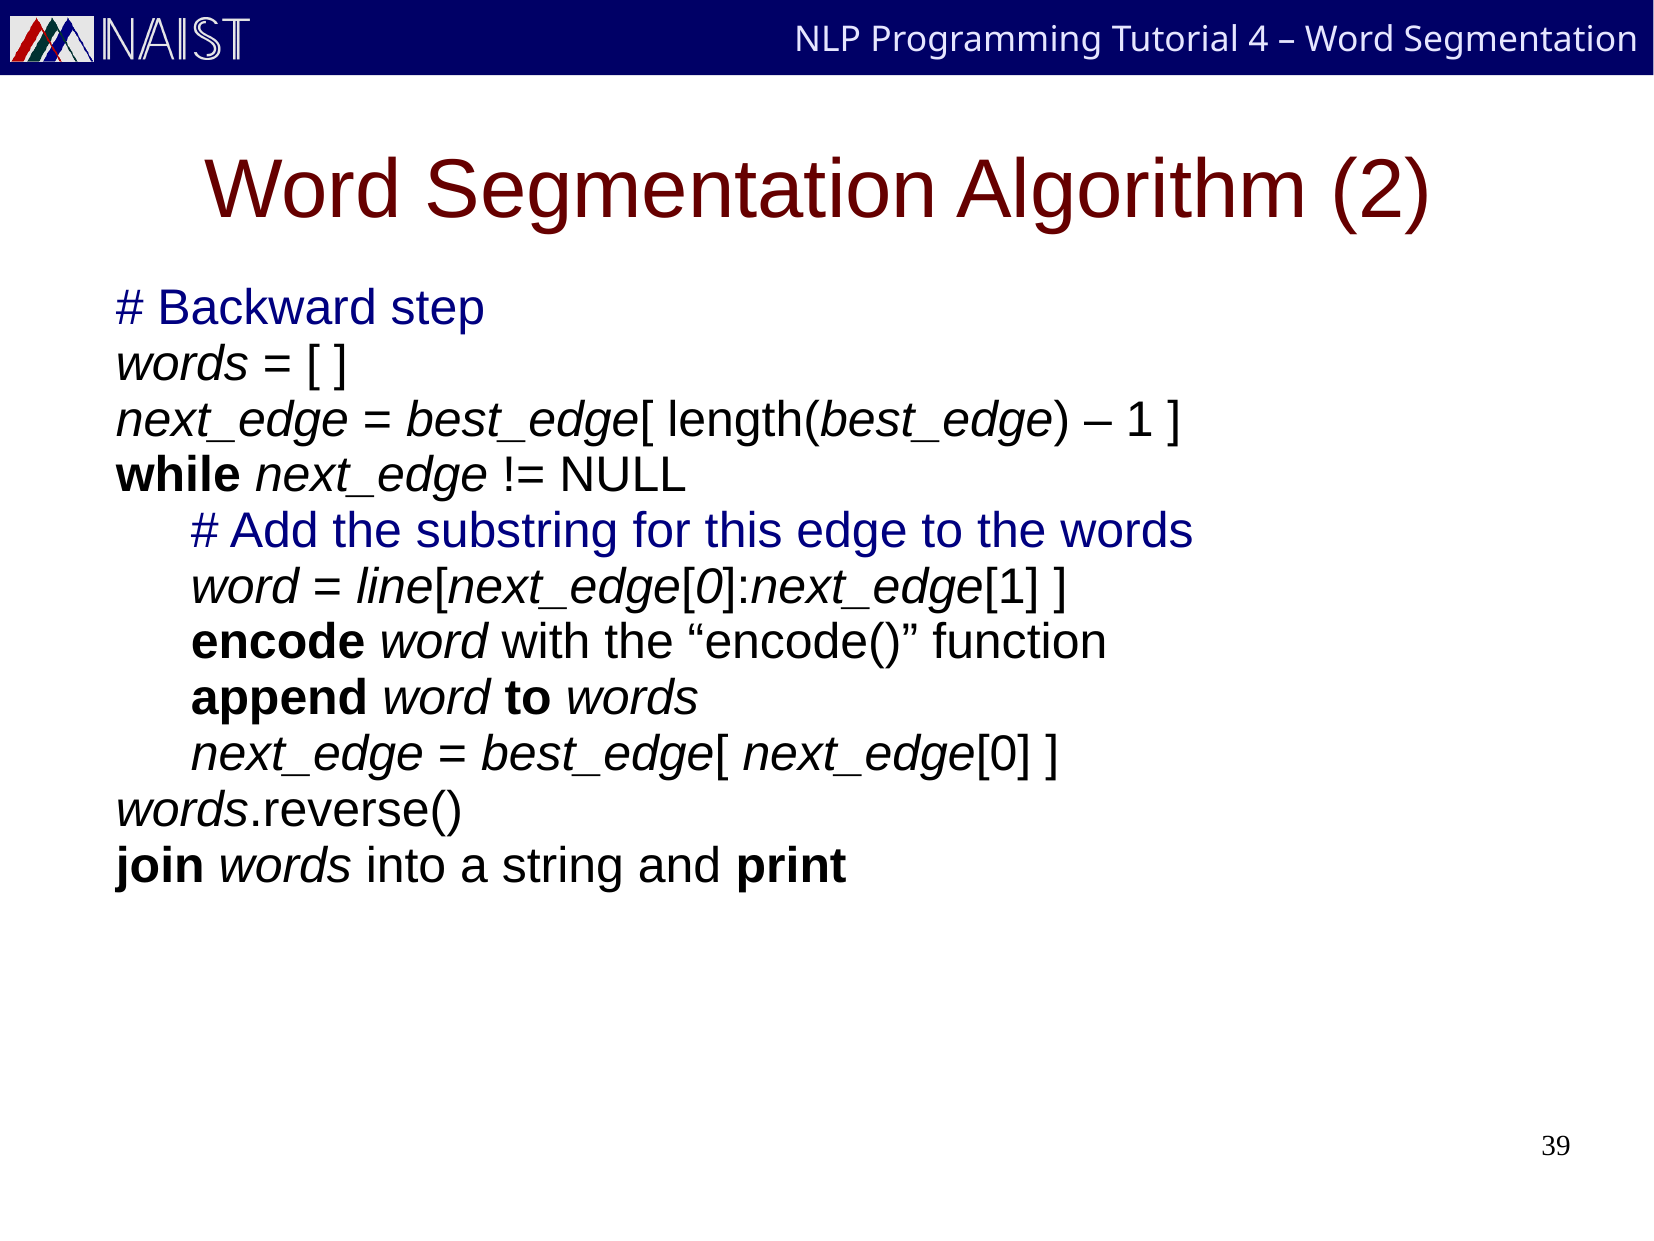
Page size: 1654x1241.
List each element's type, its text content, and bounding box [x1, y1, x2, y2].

picture [10, 16, 94, 62]
text_box # Backward step words = [ ] next_edge = best_edge[ length(best_edge) – 1 ] while next_edge != NULL # Add the substring for this edge to the words word = line[next_edge[0]:next_edge[1] ] encode word with the “encode()” function append word to words next_edge = best_edge[ next_edge[0] ] words.reverse() join words into a string and print [25, 271, 1613, 901]
title Word Segmentation Algorithm (2) [75, 92, 1564, 271]
picture [102, 17, 251, 60]
